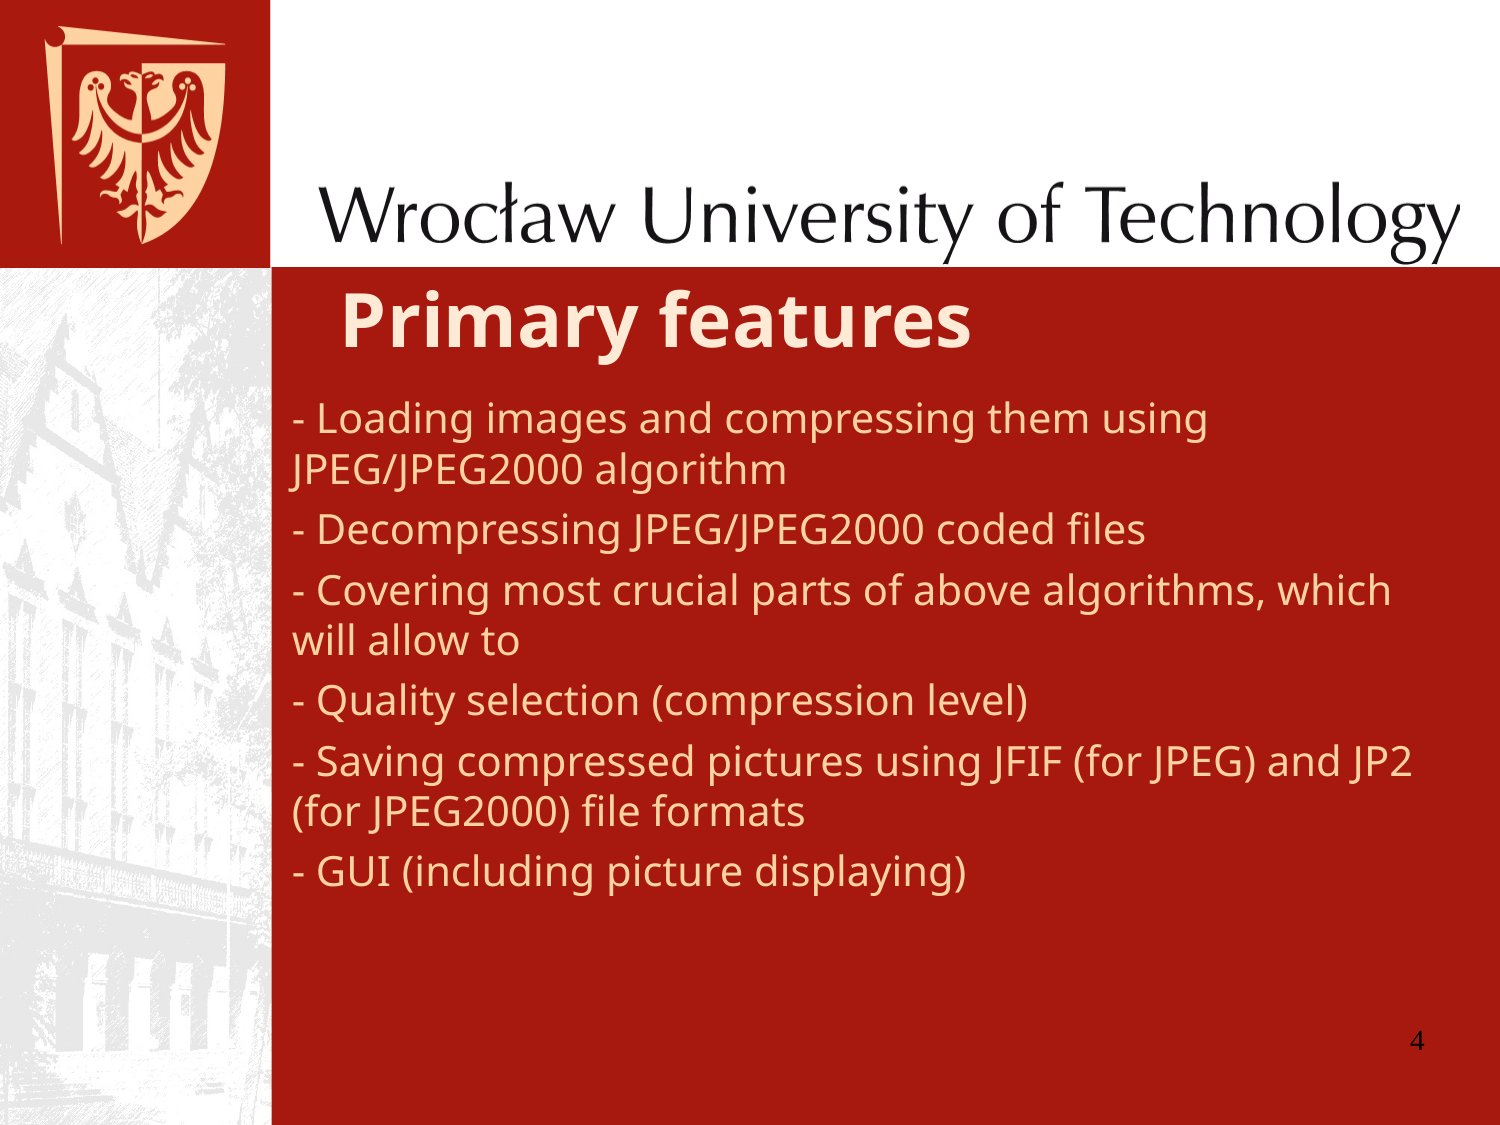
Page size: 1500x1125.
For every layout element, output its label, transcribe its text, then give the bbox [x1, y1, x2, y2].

list - Loading images and compressing them using JPEG/JPEG2000 algorithm - Decompressing JPEG/JPEG2000 coded files - Covering most crucial parts of above algorithms, which will allow to - Quality selection (compression level) - Saving compressed pictures using JFIF (for JPEG) and JP2 (for JPEG2000) file formats - GUI (including picture displaying) [291, 392, 1456, 1096]
picture [0, 0, 1460, 1125]
title Primary features [75, 151, 1239, 483]
